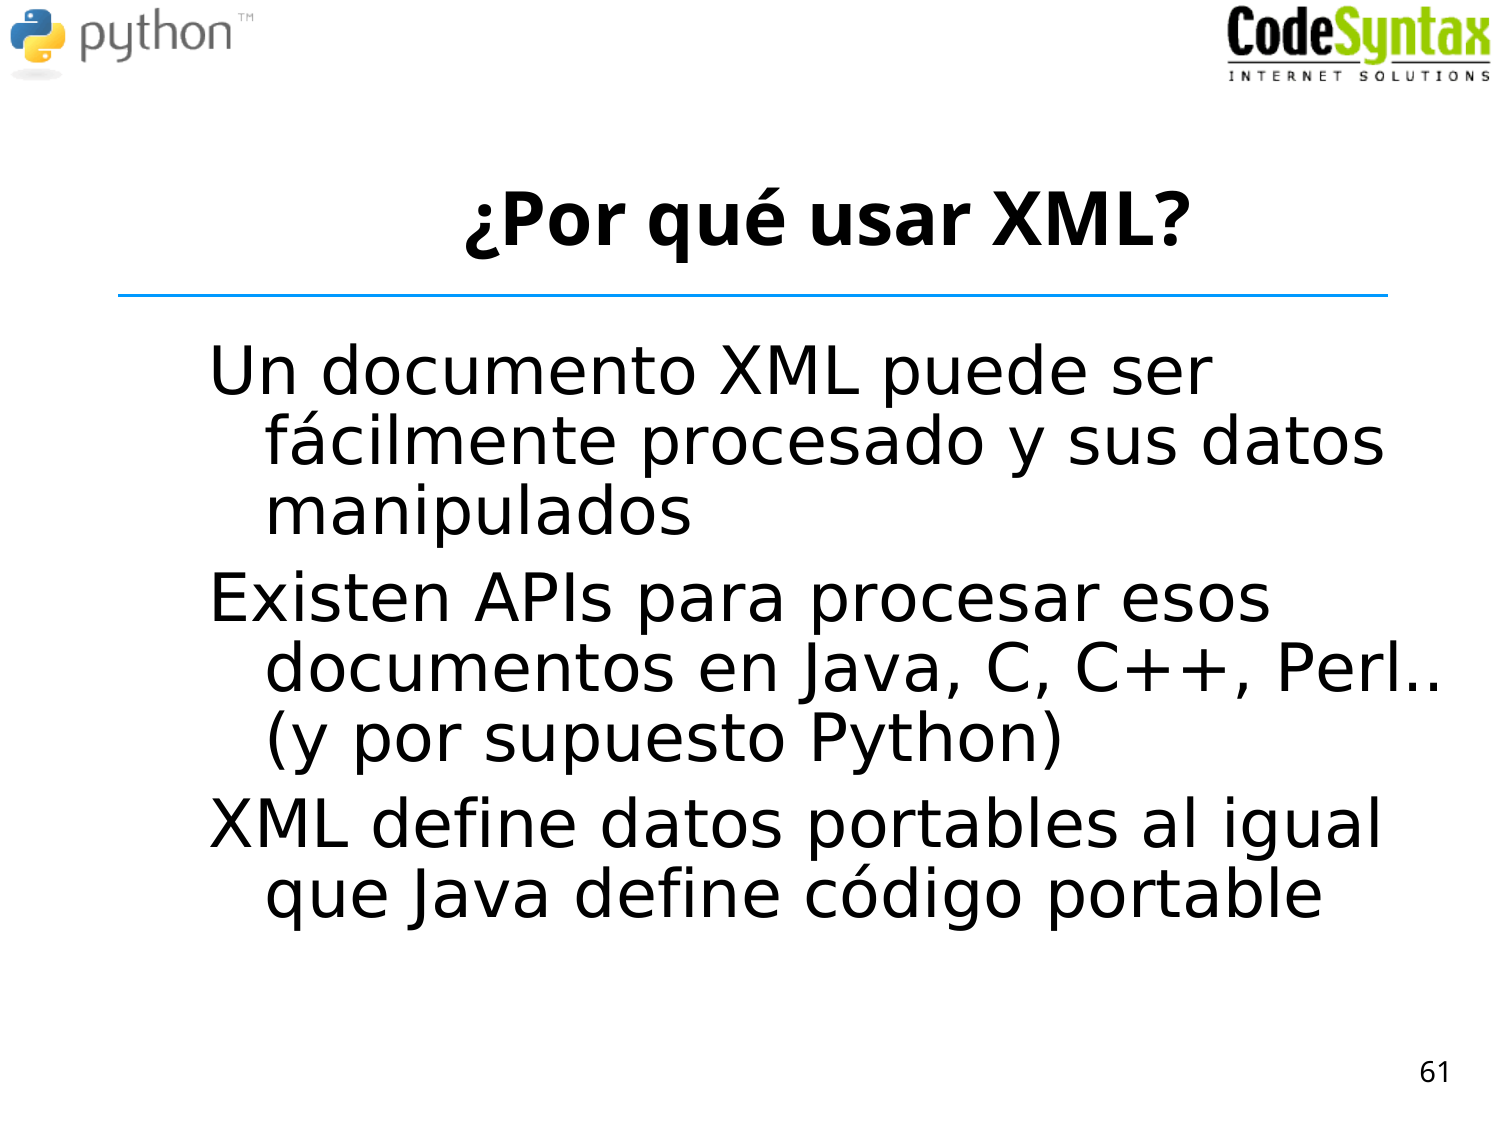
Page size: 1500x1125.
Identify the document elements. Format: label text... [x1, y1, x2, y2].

list Un documento XML puede ser fácilmente procesado y sus datos manipulados Existen APIs para procesar esos documentos en Java, C, C++, Perl.. (y por supuesto Python) XML define datos portables al igual que Java define código portable [193, 331, 1469, 1034]
picture [0, 0, 286, 92]
picture [1226, 5, 1500, 83]
title ¿Por qué usar XML? [188, 35, 1468, 276]
